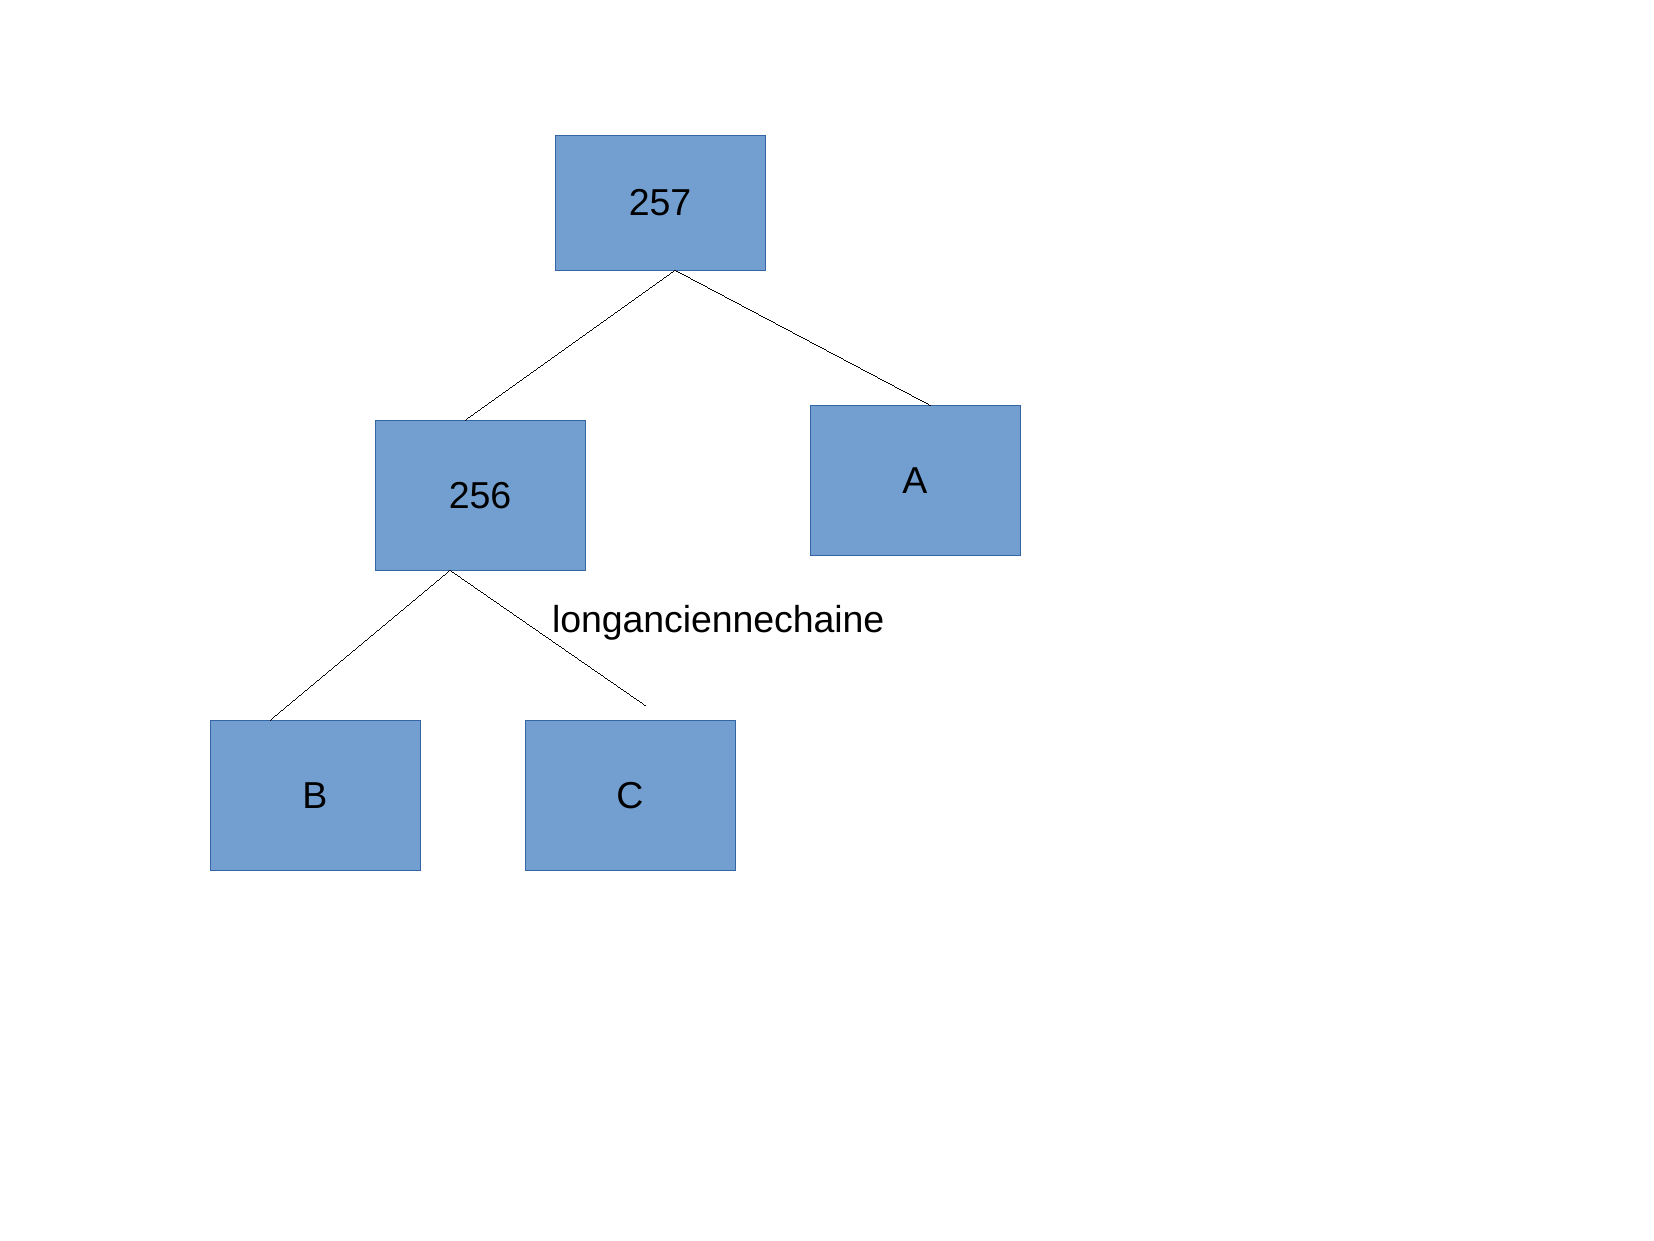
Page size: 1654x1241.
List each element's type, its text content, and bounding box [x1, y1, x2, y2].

text_box A [810, 405, 1021, 556]
text_box 257 [555, 135, 766, 271]
text_box B [210, 720, 421, 871]
text_box longanciennechaine [537, 590, 899, 648]
text_box 256 [375, 420, 586, 571]
text_box C [525, 720, 736, 871]
